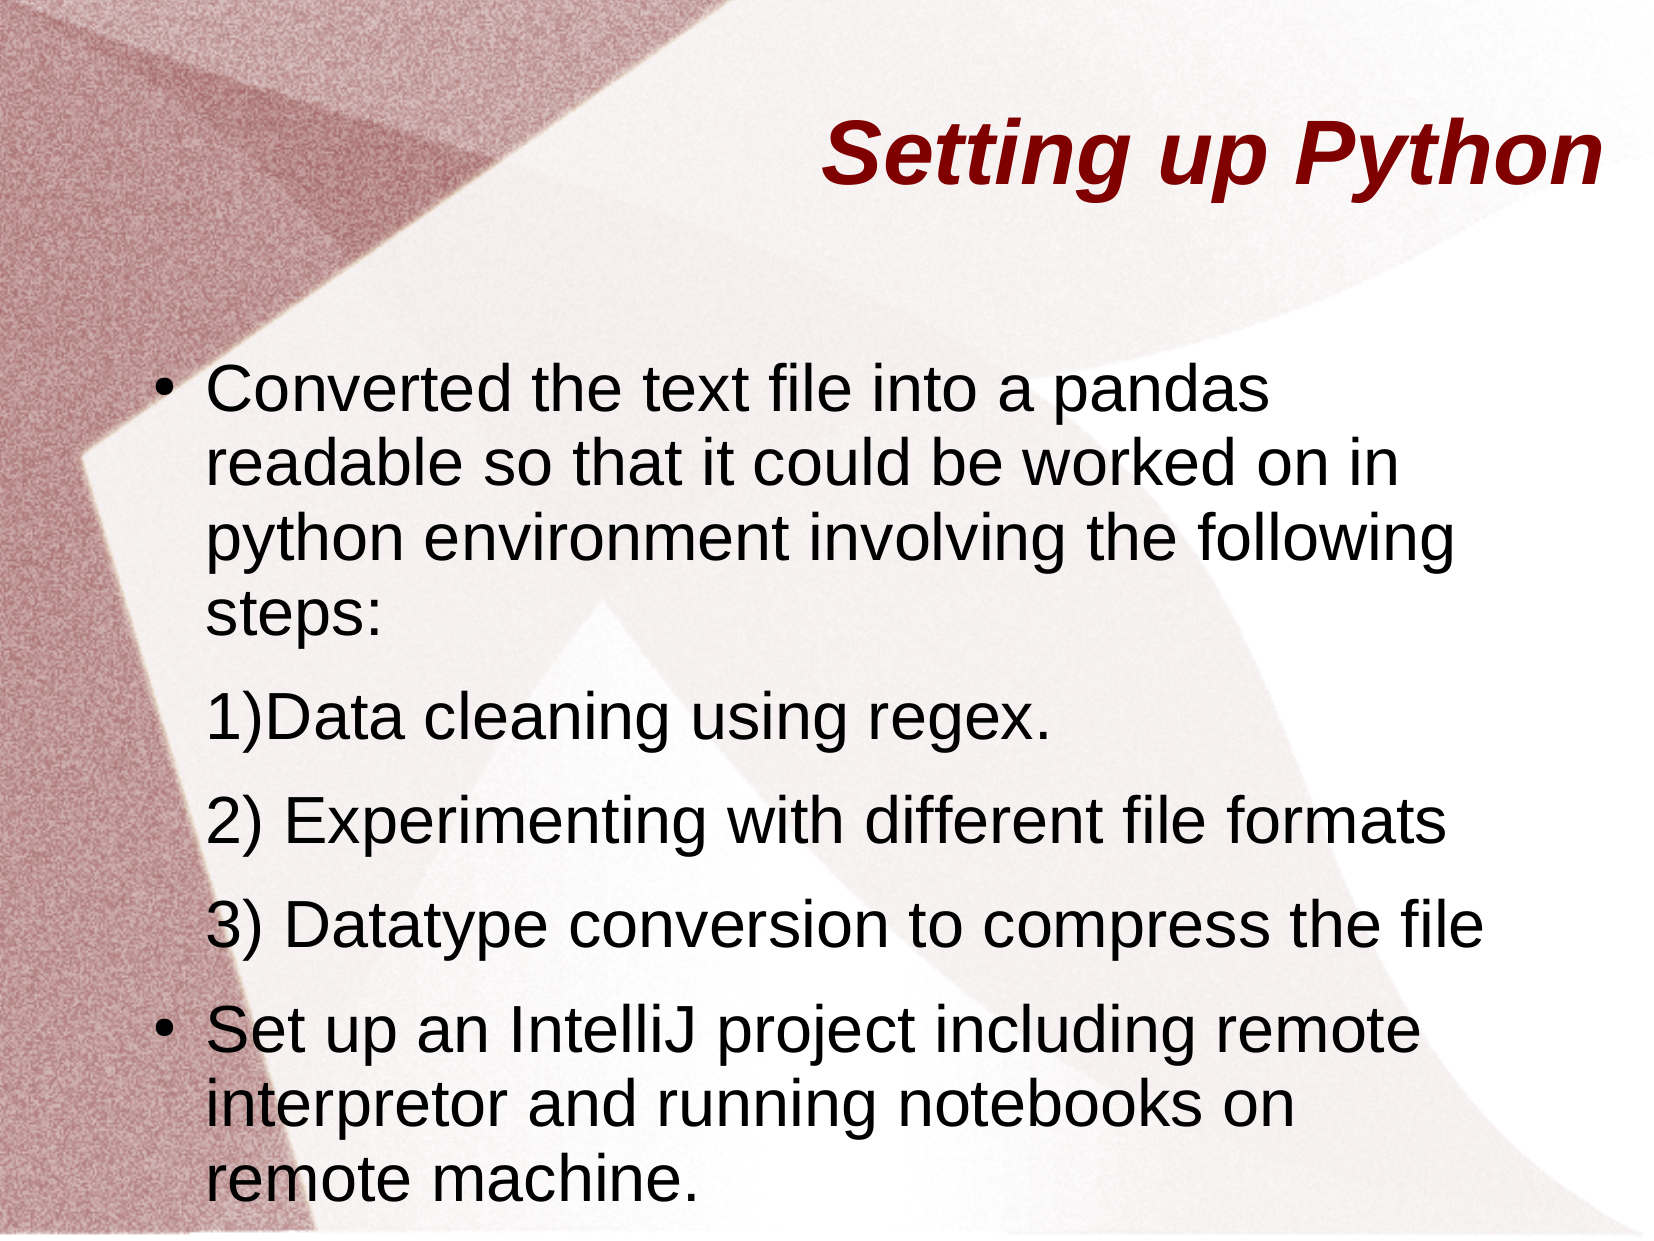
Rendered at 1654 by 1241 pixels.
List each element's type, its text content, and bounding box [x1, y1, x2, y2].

picture [0, 0, 1654, 1241]
title Setting up Python [596, 49, 1607, 257]
list Converted the text file into a pandas readable so that it could be worked on in python environment involving the following steps: 1)Data cleaning using regex. 2) Experimenting with different file formats 3) Datatype conversion to compress the file Set up an IntelliJ project including remote interpretor and running notebooks on remote machine. Set up a version Control. [134, 350, 1516, 1241]
